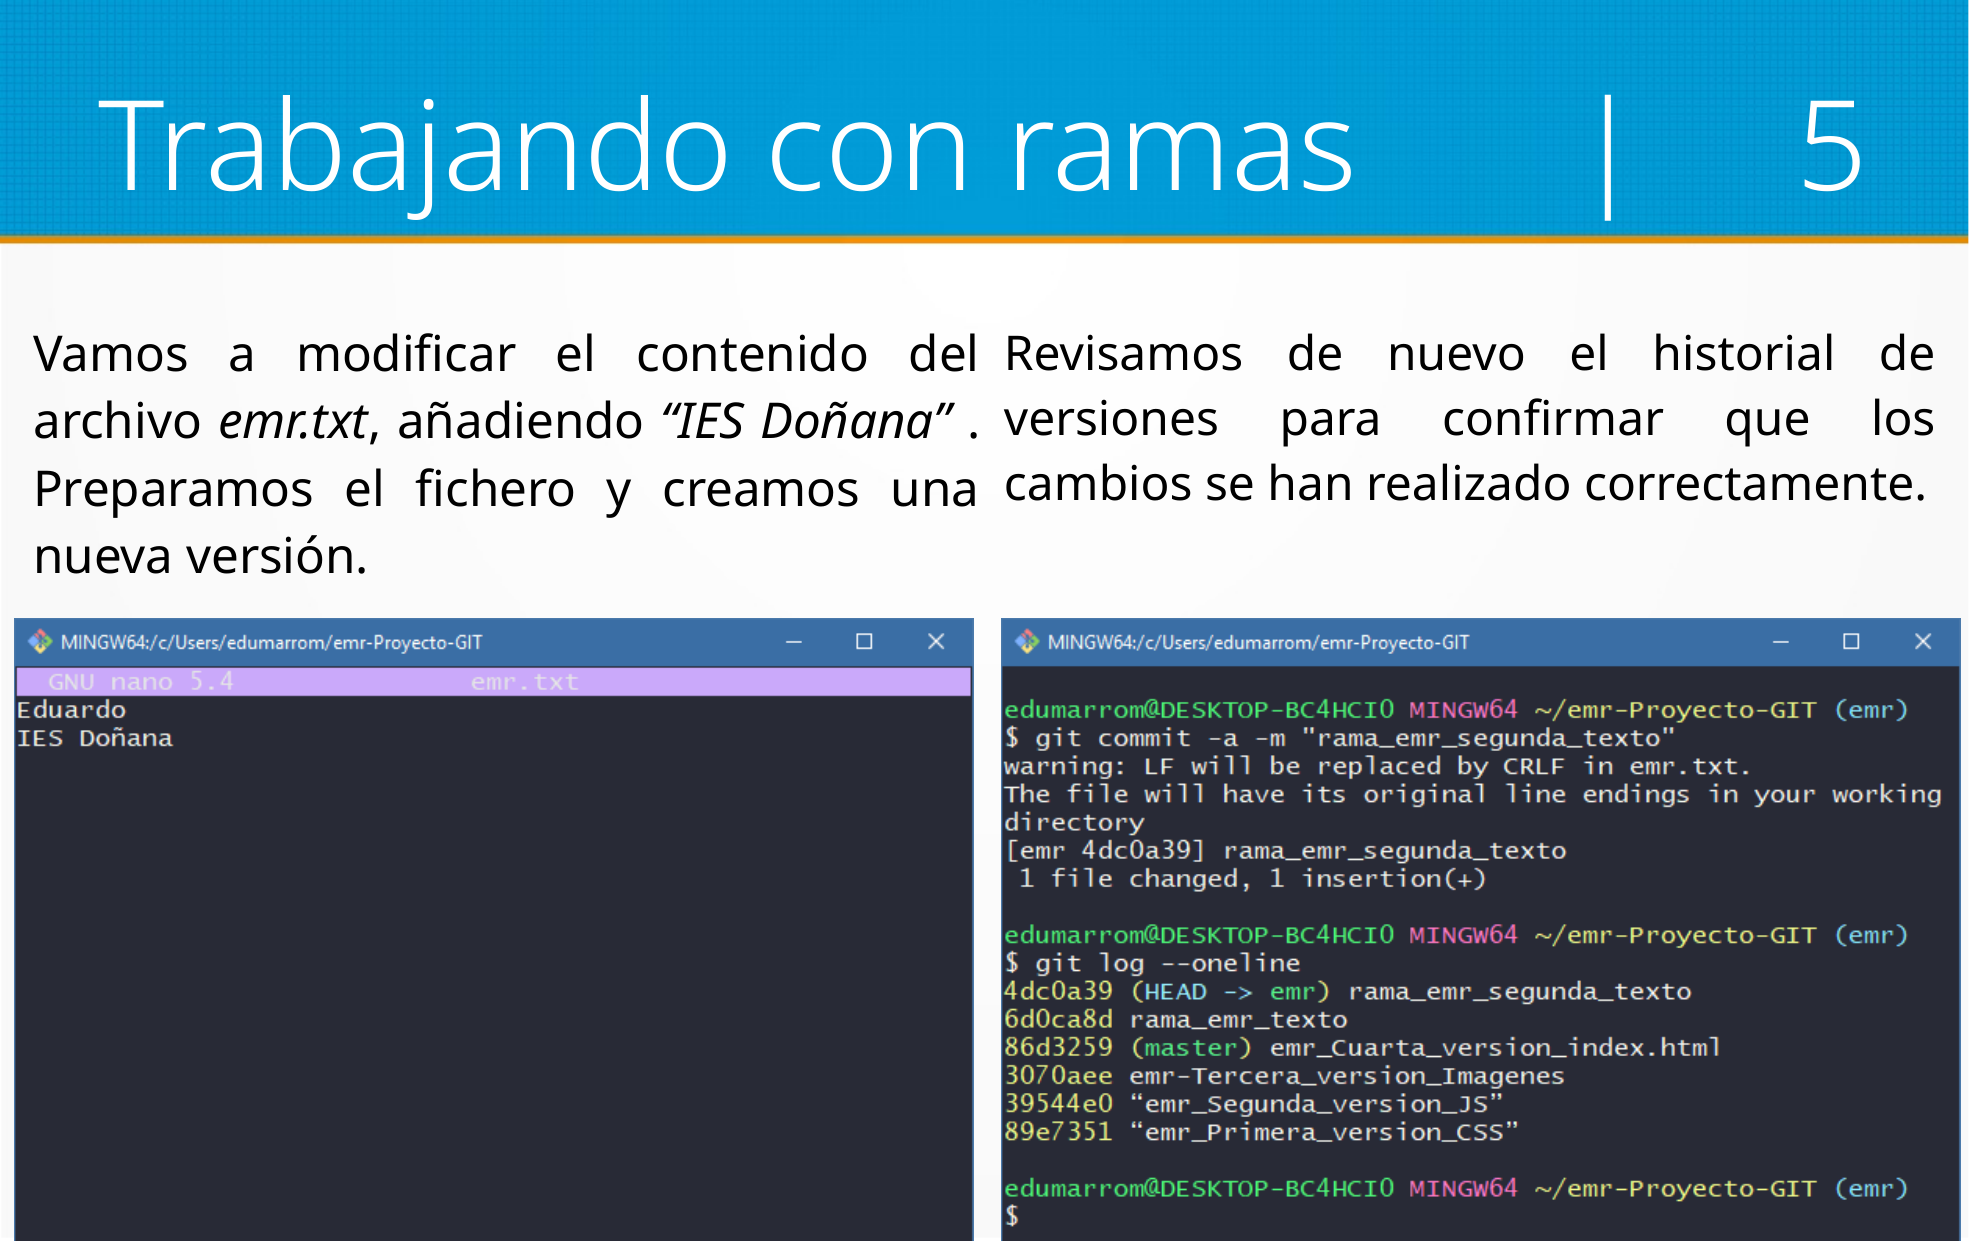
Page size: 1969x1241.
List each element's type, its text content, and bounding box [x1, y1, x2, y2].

picture [0, 233, 1969, 1241]
list Revisamos de nuevo el historial de versiones para confirmar que los cambios se han realizado correctamente. [1003, 318, 1938, 520]
title Trabajando con ramas | 5 [98, 19, 1870, 227]
list Vamos a modificar el contenido del archivo emr.txt, añadiendo “IES Doñana” . Preparamos el fichero y creamos una nueva versión. [33, 318, 981, 591]
